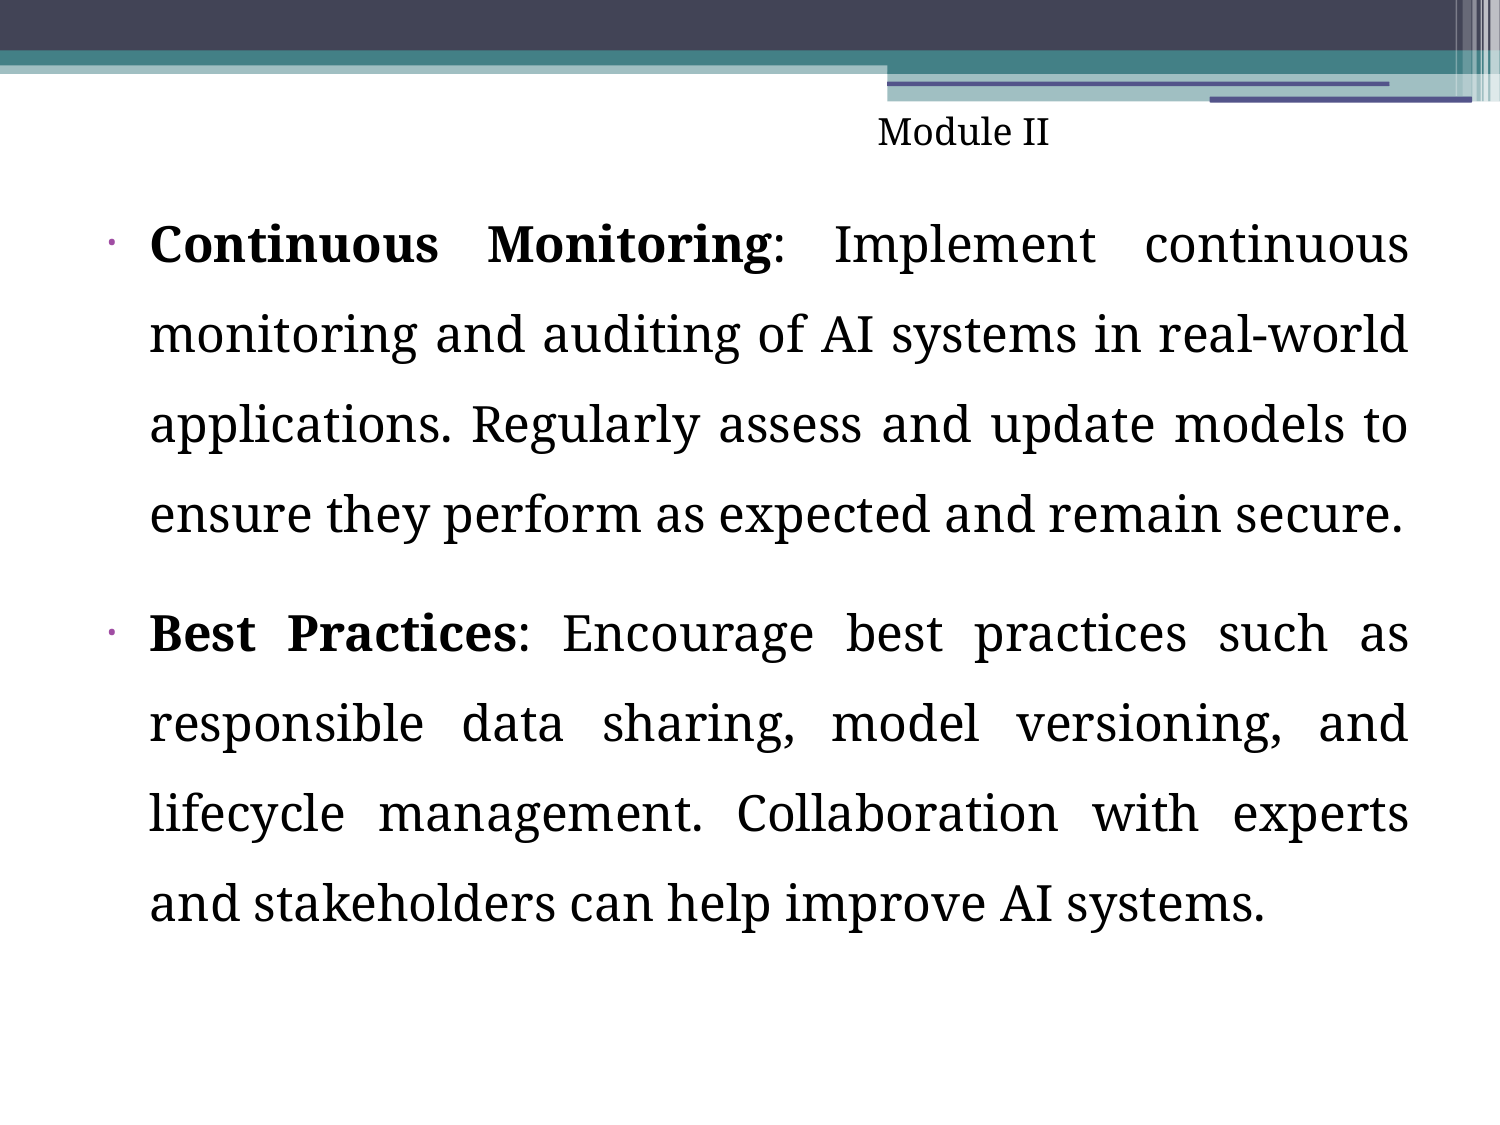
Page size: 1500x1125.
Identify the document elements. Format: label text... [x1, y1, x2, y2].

footer Module II [862, 100, 1080, 176]
list Continuous Monitoring: Implement continuous monitoring and auditing of AI systems in real-world applications. Regularly assess and update models to ensure they perform as expected and remain secure. Best Practices: Encourage best practices such as responsible data sharing, model versioning, and lifecycle management. Collaboration with experts and stakeholders can help improve AI systems. [75, 174, 1425, 1079]
